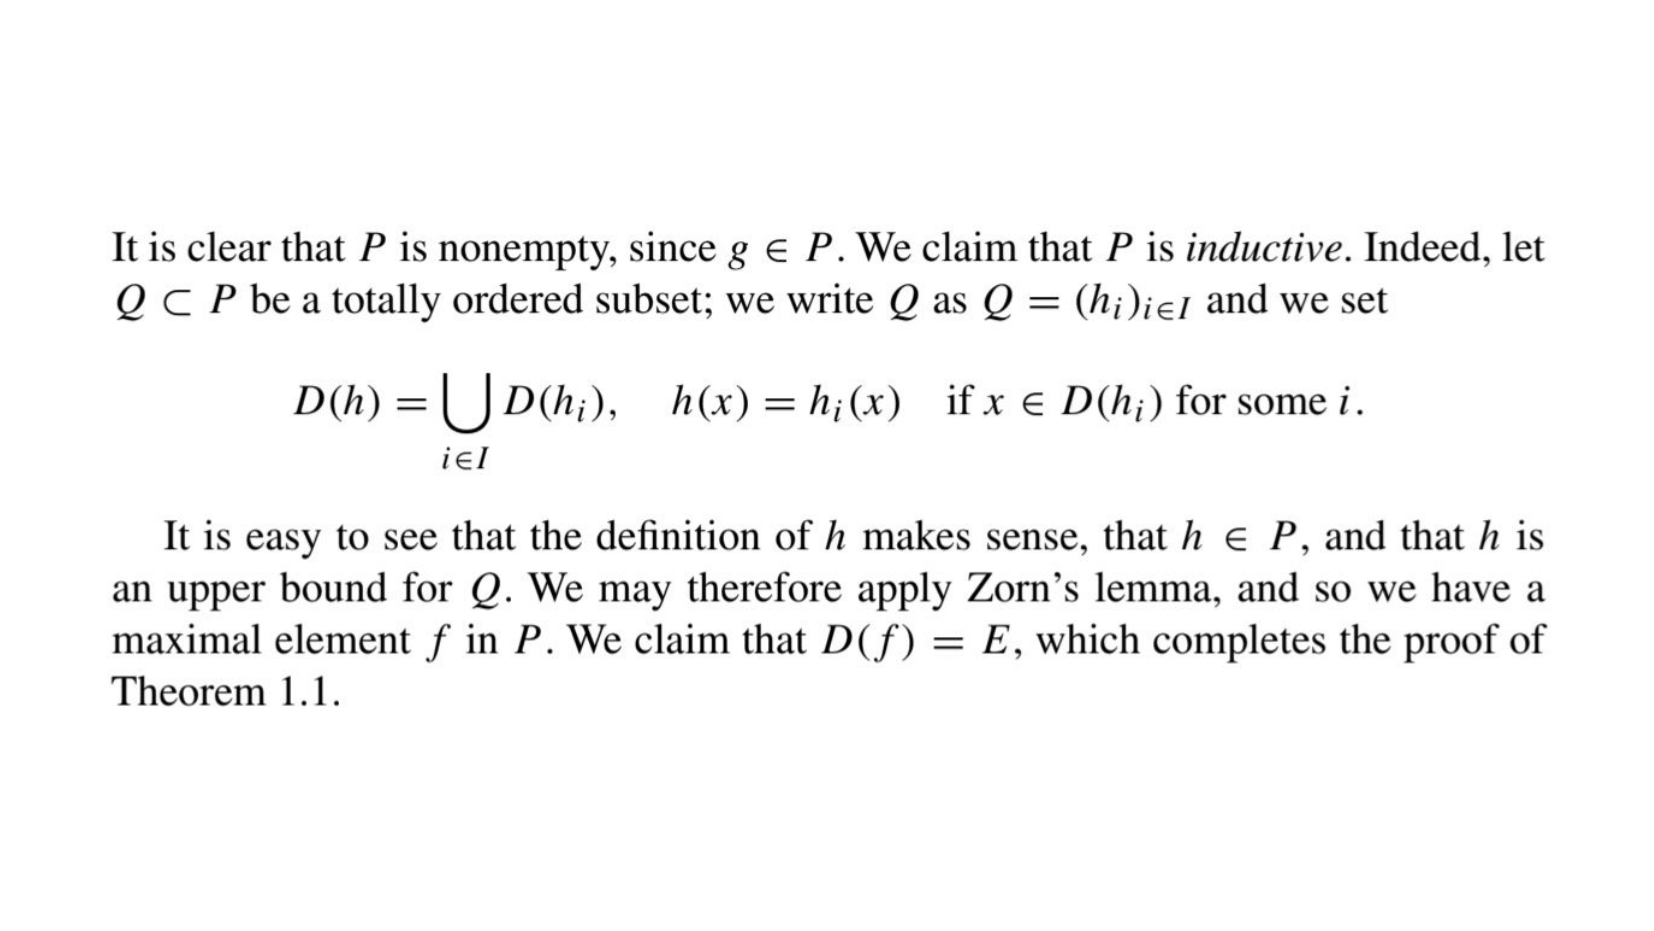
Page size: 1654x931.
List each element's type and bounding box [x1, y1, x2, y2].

picture [1, 215, 1654, 718]
